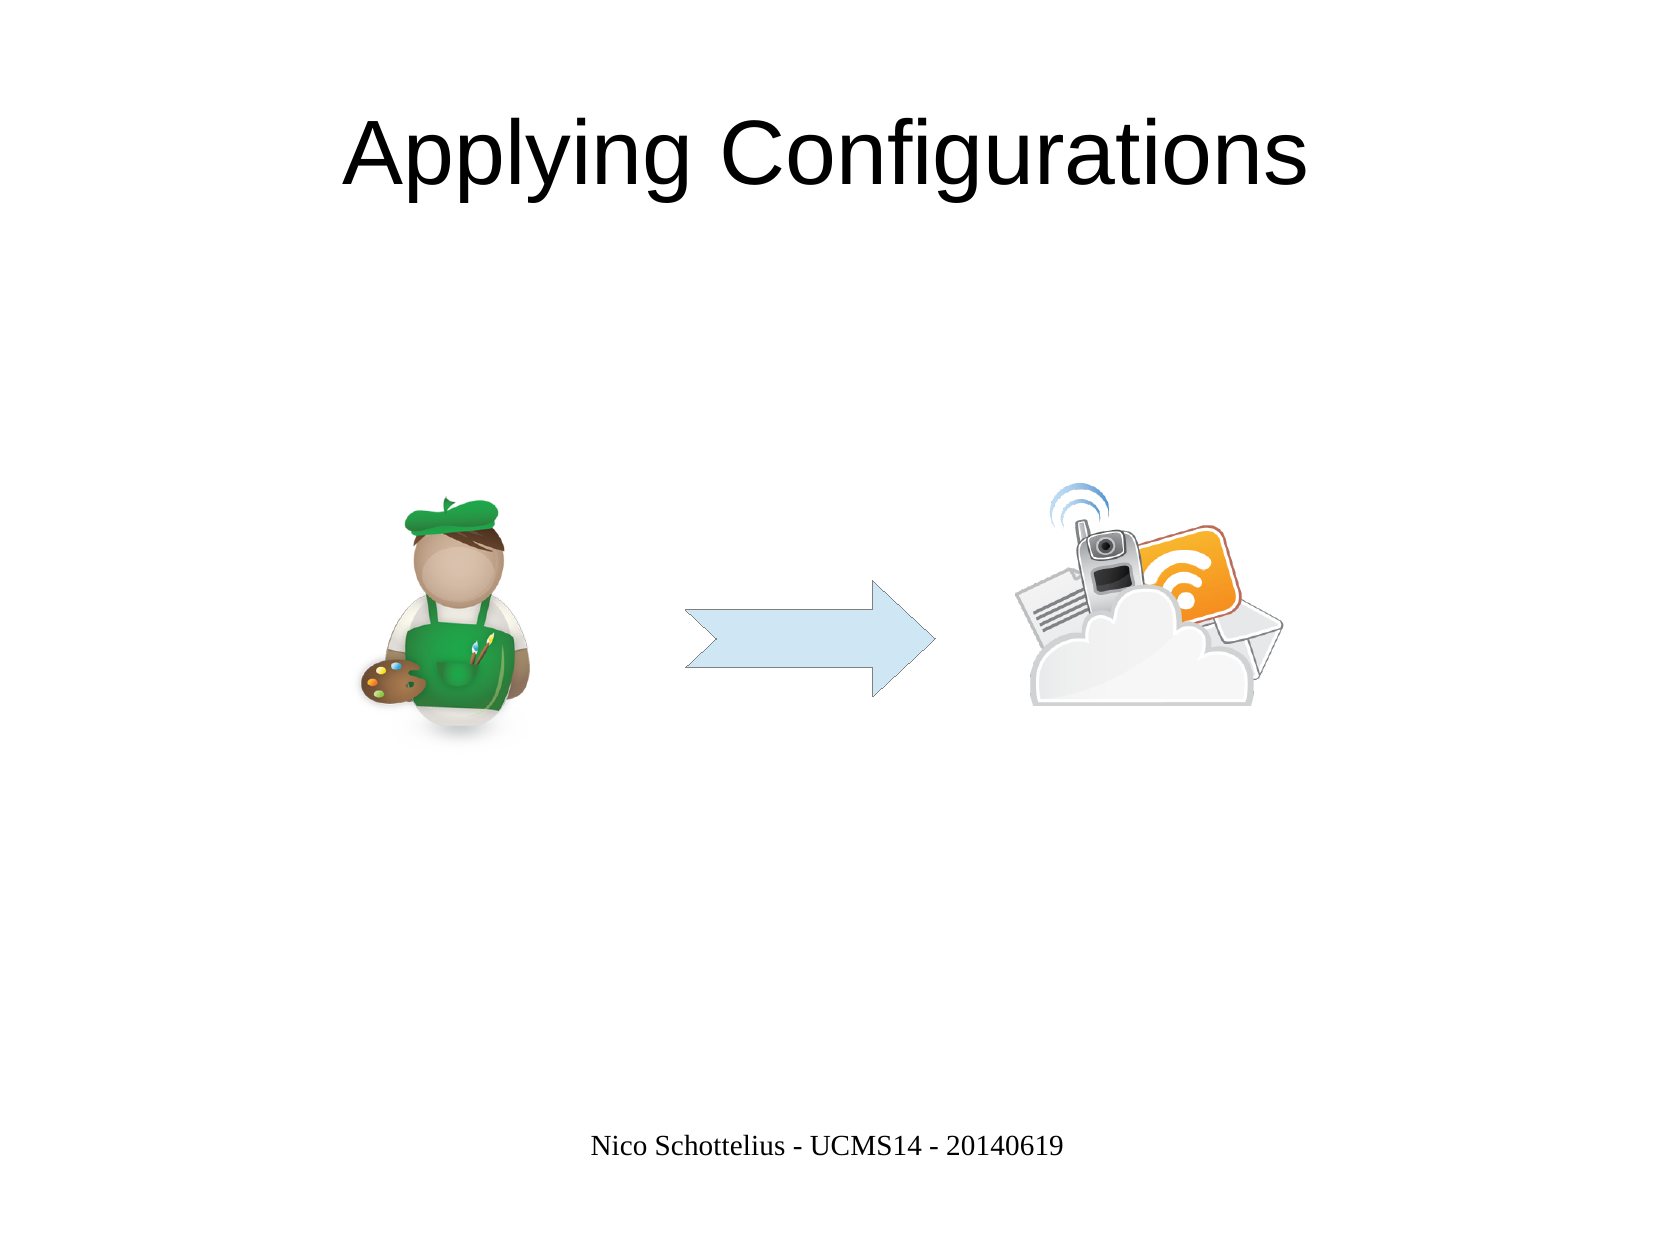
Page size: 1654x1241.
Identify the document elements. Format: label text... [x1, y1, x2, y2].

picture [346, 480, 560, 754]
picture [1015, 483, 1290, 706]
text_box [685, 580, 936, 697]
title Applying Configurations [82, 49, 1571, 257]
